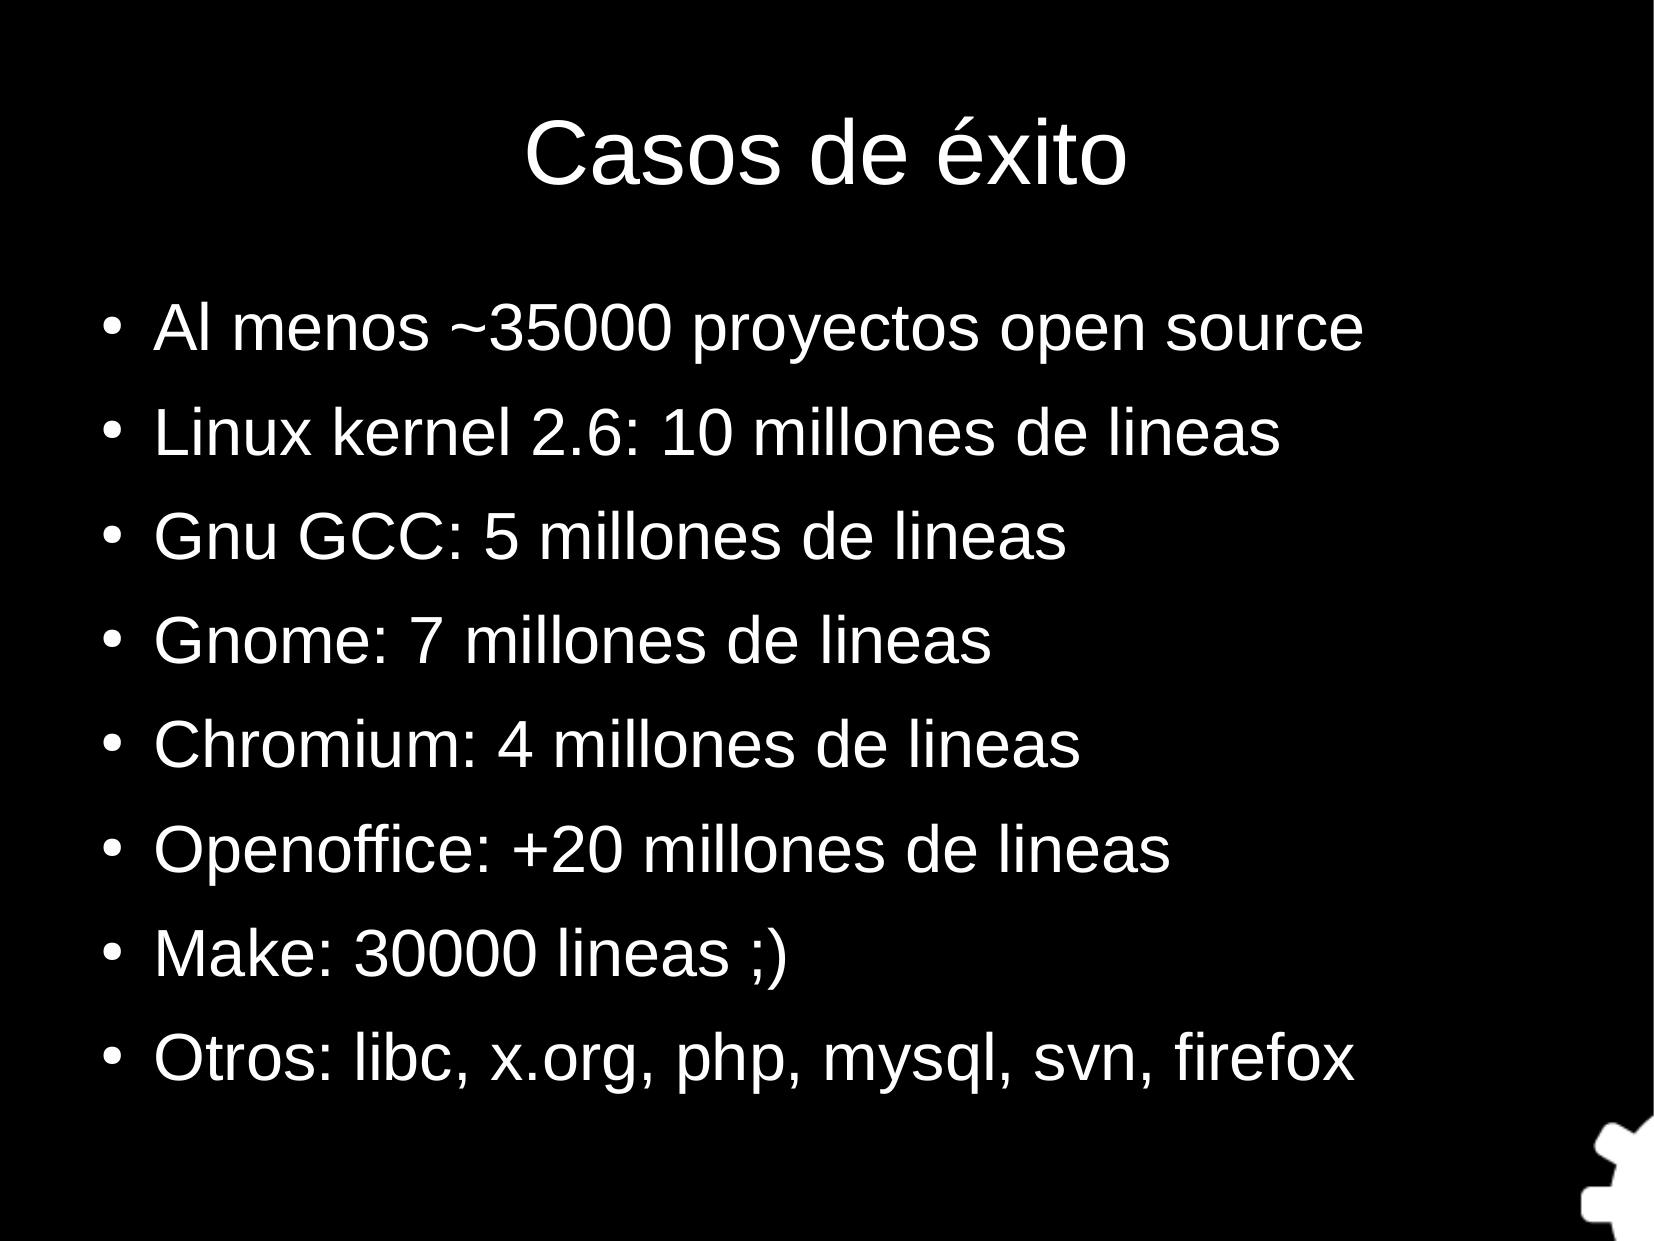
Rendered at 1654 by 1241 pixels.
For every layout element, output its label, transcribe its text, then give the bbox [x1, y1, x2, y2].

title Casos de éxito [82, 56, 1571, 250]
picture [0, 0, 1654, 1241]
list Al menos ~35000 proyectos open source Linux kernel 2.6: 10 millones de lineas Gnu GCC: 5 millones de lineas Gnome: 7 millones de lineas Chromium: 4 millones de lineas Openoffice: +20 millones de lineas Make: 30000 lineas ;) Otros: libc, x.org, php, mysql, svn, firefox [82, 290, 1571, 1096]
